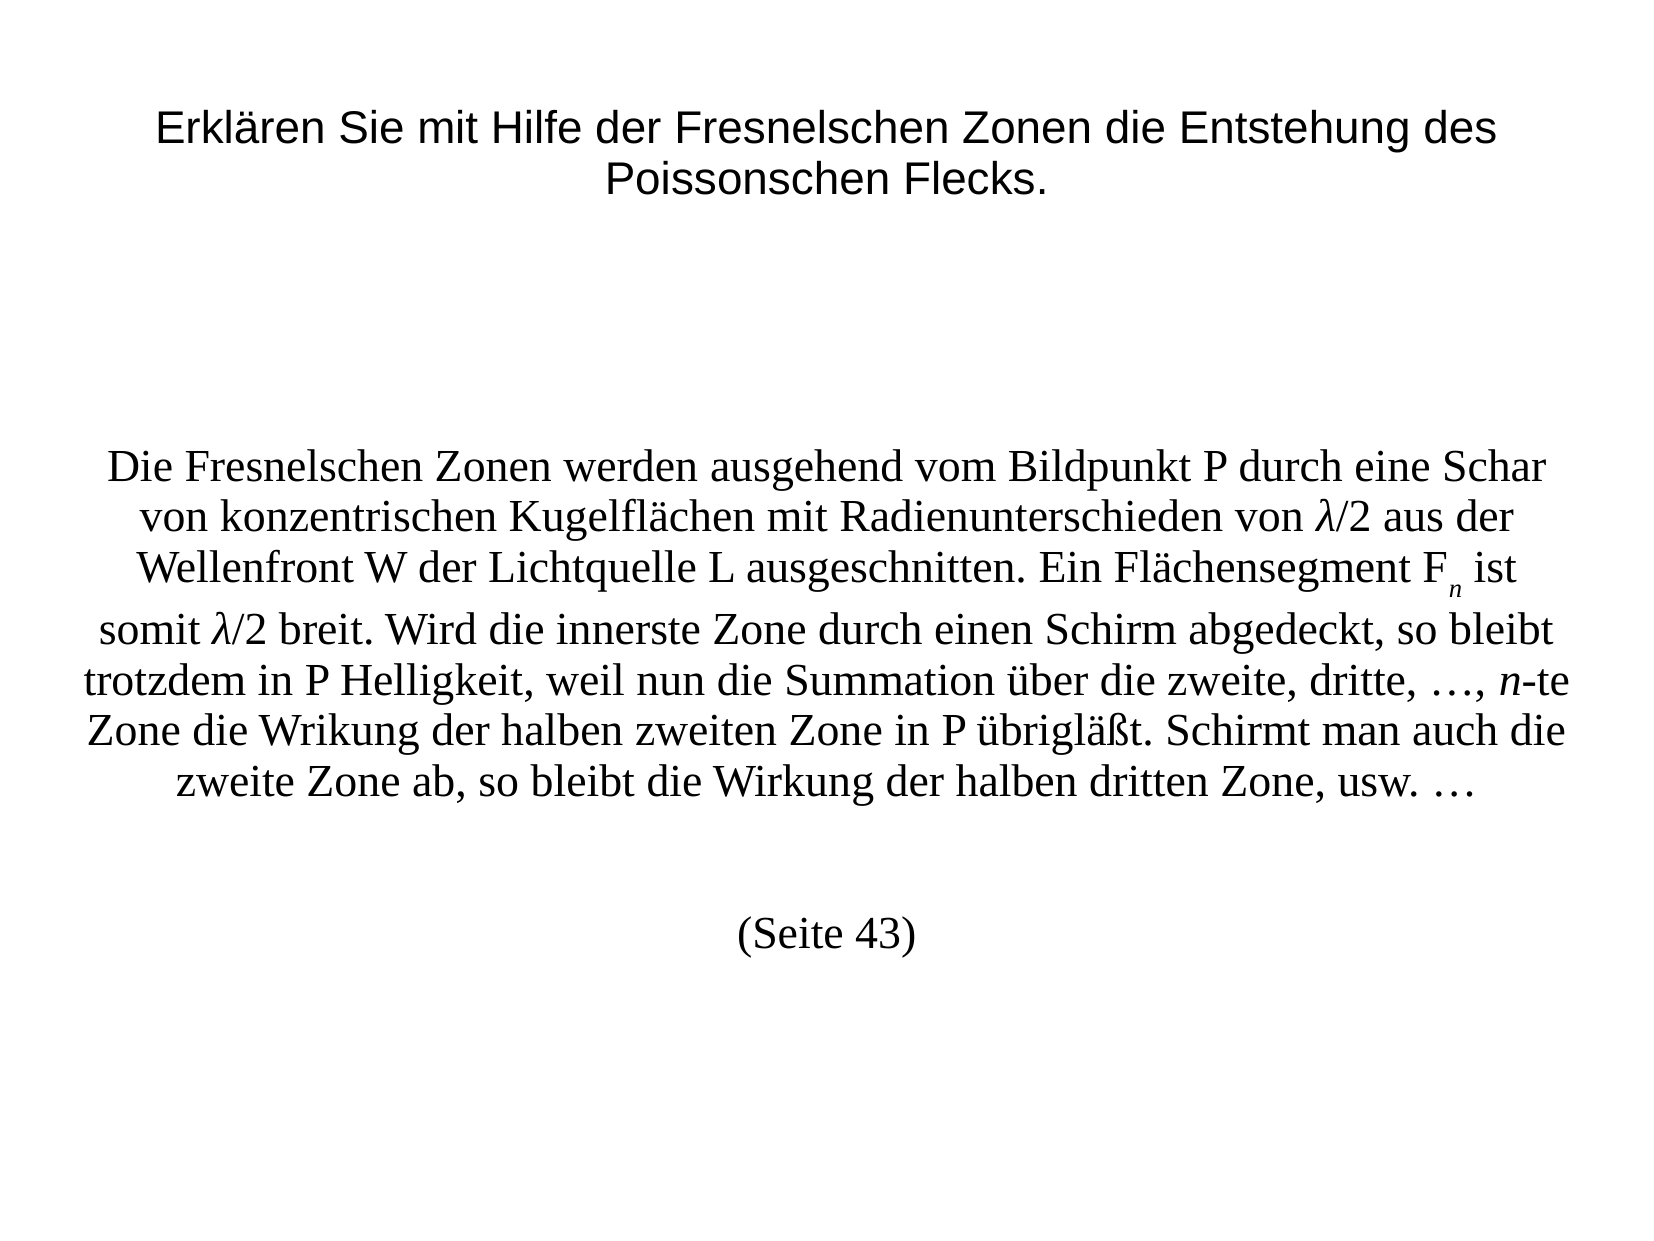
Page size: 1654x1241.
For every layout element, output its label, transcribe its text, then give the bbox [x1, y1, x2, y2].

title Erklären Sie mit Hilfe der Fresnelschen Zonen die Entstehung des Poissonschen Flecks. [82, 49, 1571, 257]
subtitle Die Fresnelschen Zonen werden ausgehend vom Bildpunkt P durch eine Schar von konzentrischen Kugelflächen mit Radienunterschieden von λ/2 aus der Wellenfront W der Lichtquelle L ausgeschnitten. Ein Flächensegment Fn ist somit λ/2 breit. Wird die innerste Zone durch einen Schirm abgedeckt, so bleibt trotzdem in P Helligkeit, weil nun die Summation über die zweite, dritte, …, n-te Zone die Wrikung der halben zweiten Zone in P übrigläßt. Schirmt man auch die zweite Zone ab, so bleibt die Wirkung der halben dritten Zone, usw. … (Seite 43) [82, 290, 1571, 1109]
